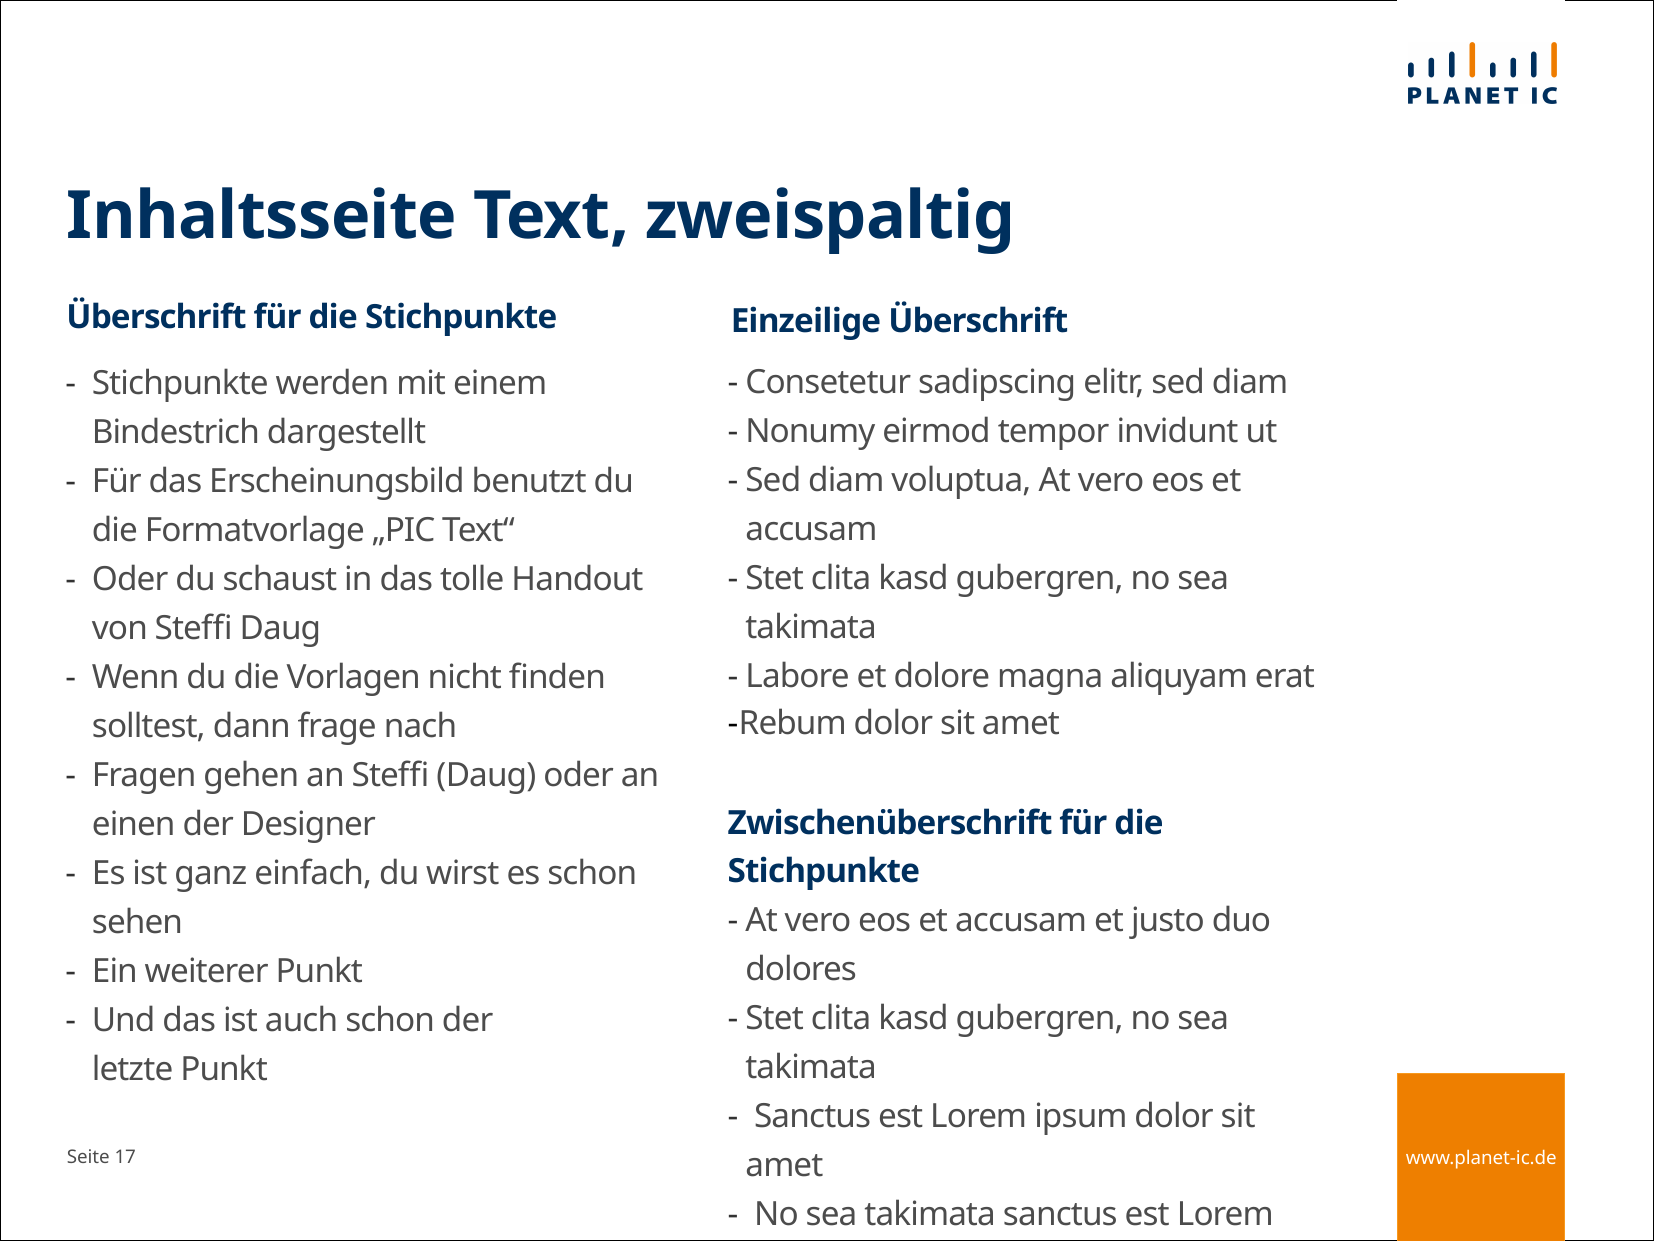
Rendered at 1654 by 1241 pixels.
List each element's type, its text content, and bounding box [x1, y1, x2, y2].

text_box Einzeilige Überschrift [730, 288, 1331, 328]
text_box Stichpunkte werden mit einem Bindestrich dargestellt Für das Erscheinungsbild benutzt du die Formatvorlage „PIC Text“ Oder du schaust in das tolle Handout von Steffi Daug Wenn du die Vorlagen nicht finden solltest, dann frage nach Fragen gehen an Steffi (Daug) oder an einen der Designer Es ist ganz einfach, du wirst es schon sehen Ein weiterer Punkt Und das ist auch schon der letzte Punkt [65, 354, 672, 988]
picture [1408, 42, 1557, 104]
text_box Inhaltsseite Text, zweispaltig [66, 166, 1332, 231]
text_box Consetetur sadipscing elitr, sed diam Nonumy eirmod tempor invidunt ut Sed diam voluptua, At vero eos et accusam Stet clita kasd gubergren, no sea takimata Labore et dolore magna aliquyam erat Rebum dolor sit amet Zwischenüberschrift für die Stichpunkte At vero eos et accusam et justo duo dolores Stet clita kasd gubergren, no sea takimata Sanctus est Lorem ipsum dolor sit amet No sea takimata sanctus est Lorem ipsumen Quis nostrud exerci tation ullamcosuscipit No sea takimata [727, 353, 1330, 991]
text_box Überschrift für die Stichpunkte [66, 288, 669, 339]
